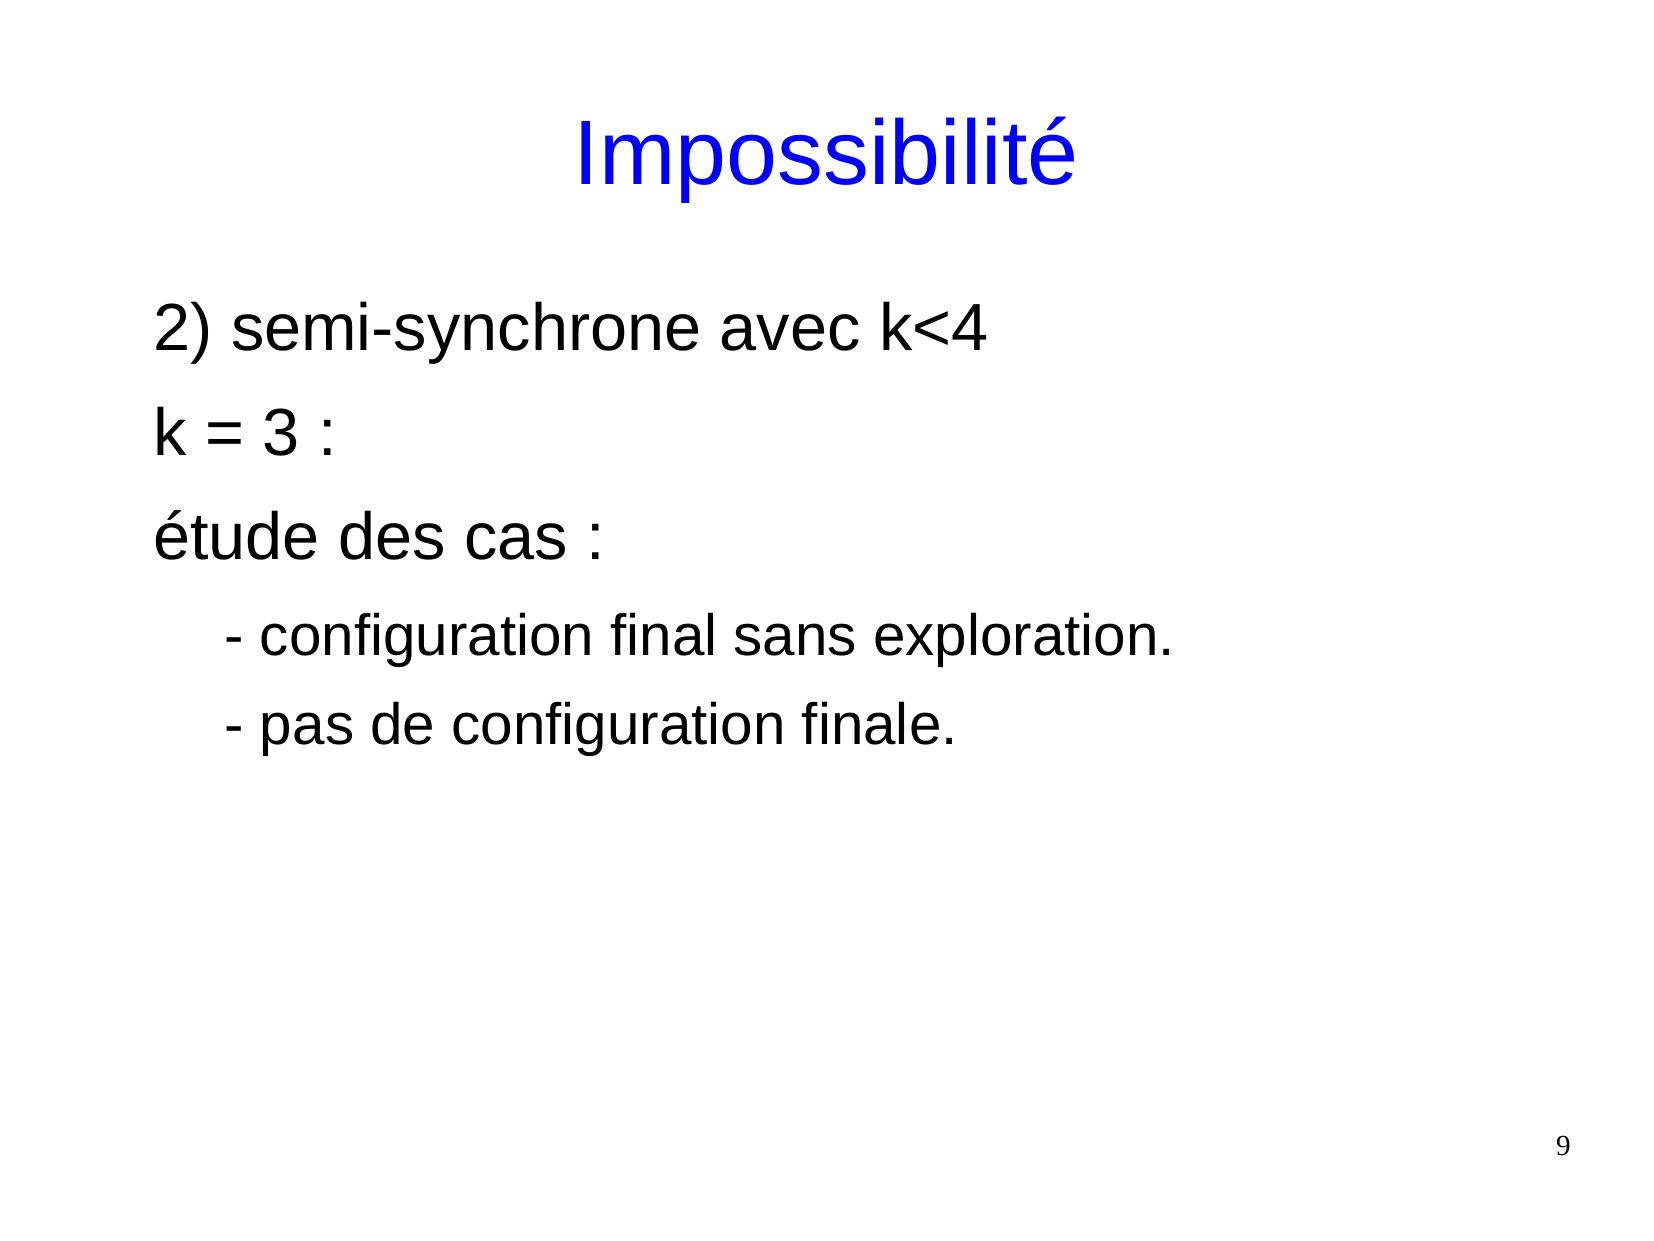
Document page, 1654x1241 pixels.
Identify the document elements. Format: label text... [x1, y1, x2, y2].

title Impossibilité [82, 49, 1571, 257]
list 2) semi-synchrone avec k<4 k = 3 : étude des cas : - configuration final sans exploration. - pas de configuration finale. [82, 290, 1538, 1010]
